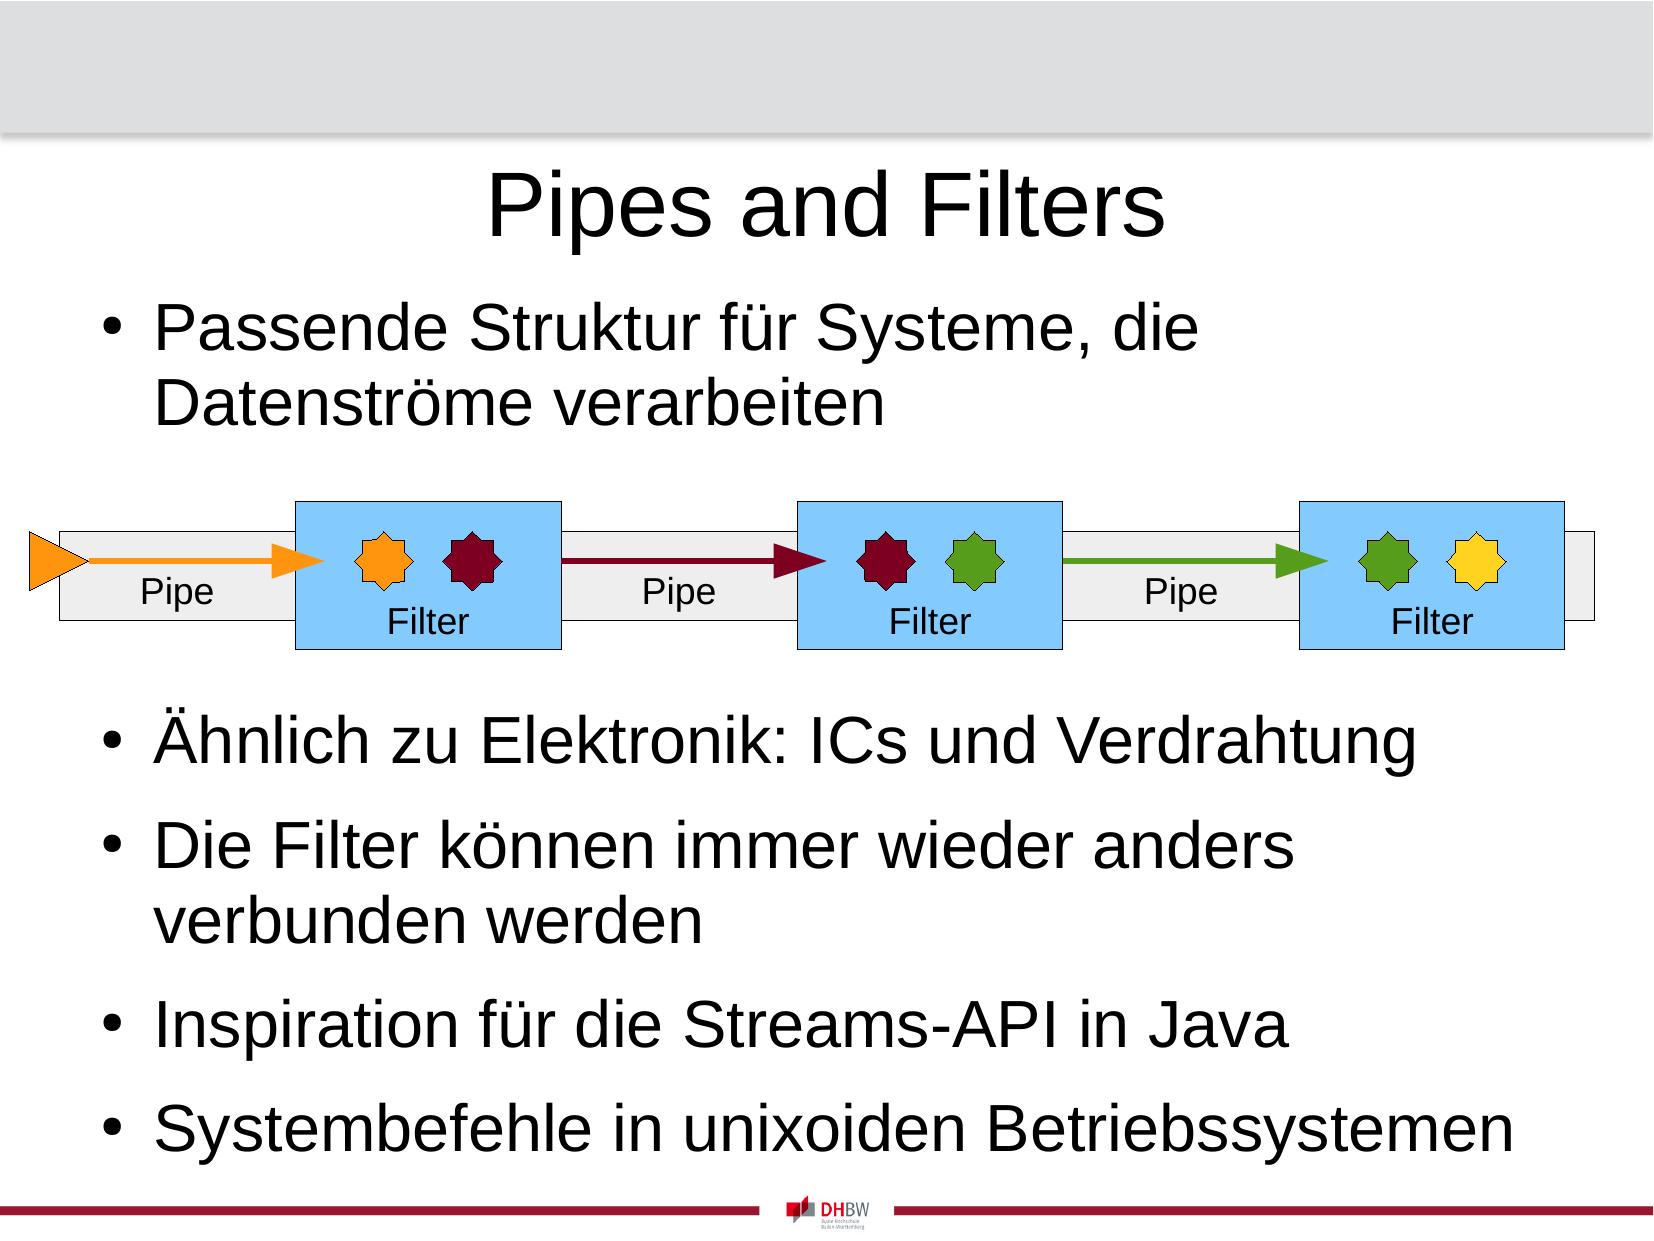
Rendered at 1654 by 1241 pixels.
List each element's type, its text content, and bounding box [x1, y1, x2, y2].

text_box Pipe [1062, 531, 1300, 558]
text_box Pipe [59, 562, 296, 621]
text_box [442, 531, 503, 591]
text_box Pipe [59, 531, 296, 560]
text_box Pipe [561, 531, 798, 558]
text_box [1446, 531, 1507, 591]
text_box [1564, 531, 1595, 621]
text_box [856, 531, 916, 591]
title Pipes and Filters [82, 147, 1571, 257]
text_box Filter [797, 501, 1063, 650]
picture [0, 1, 1654, 1237]
text_box [29, 531, 89, 591]
list Ähnlich zu Elektronik: ICs und Verdrahtung Die Filter können immer wieder anders verbunden werden Inspiration für die Streams-API in Java Systembefehle in unixoiden Betriebssystemen [82, 703, 1571, 1167]
text_box Pipe [1062, 559, 1300, 621]
text_box [1358, 531, 1418, 591]
text_box [354, 531, 414, 591]
list Passende Struktur für Systeme, die Datenströme verarbeiten [82, 290, 1571, 443]
text_box Filter [295, 501, 562, 650]
text_box [945, 531, 1005, 591]
text_box Pipe [561, 564, 798, 621]
text_box Filter [1299, 501, 1565, 650]
